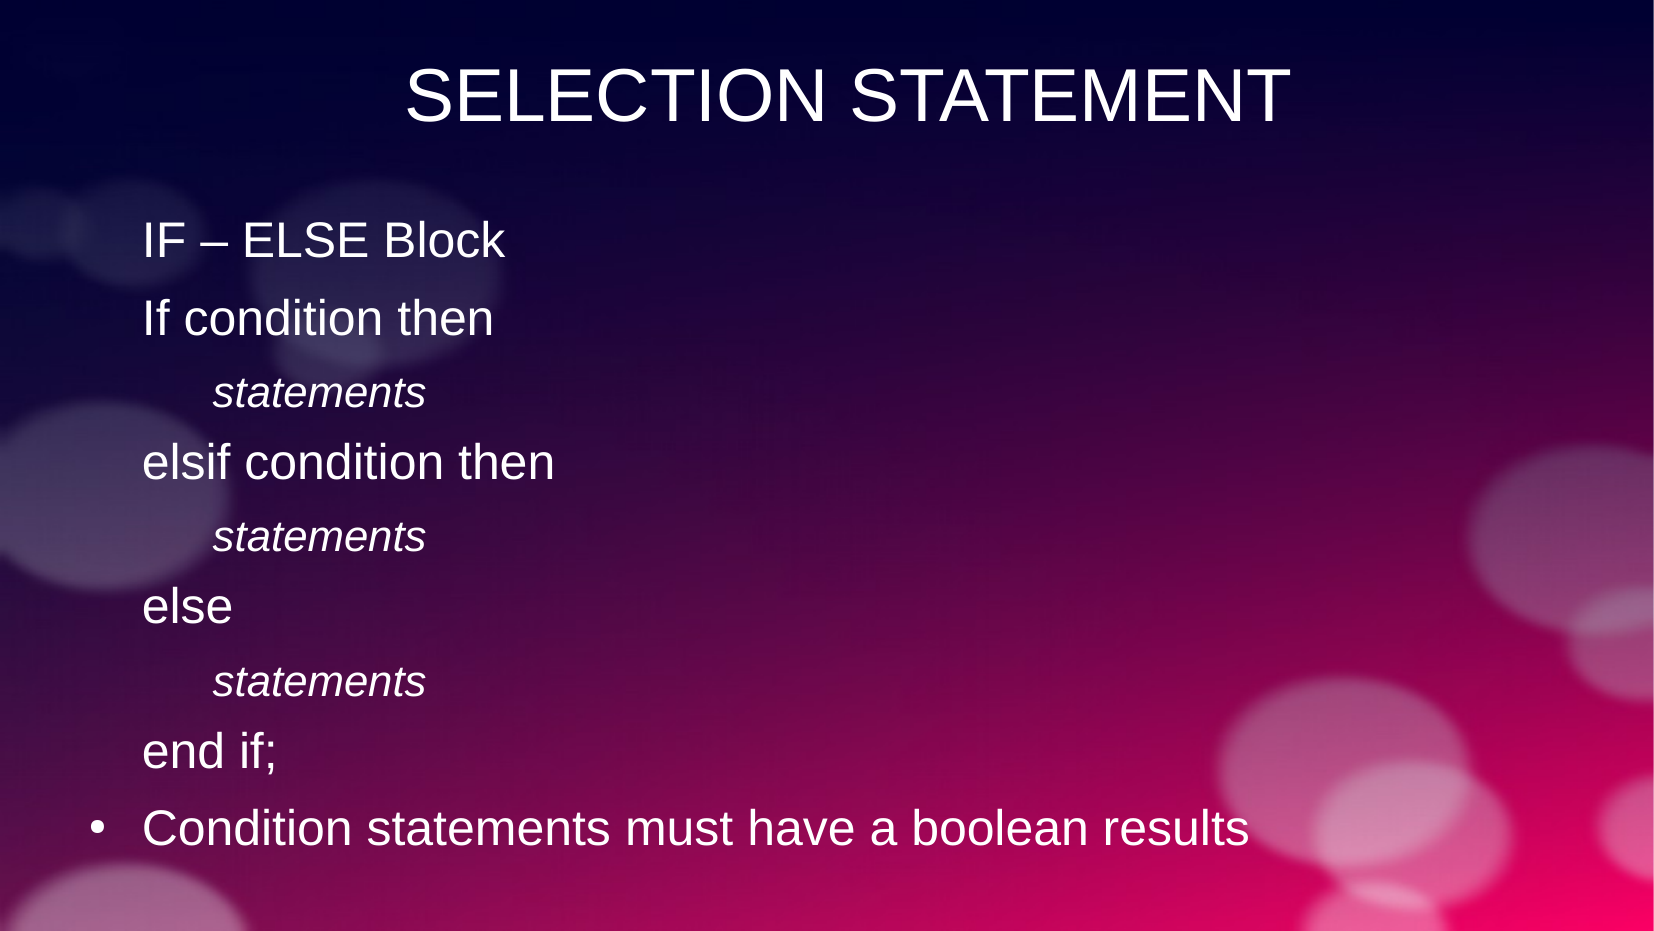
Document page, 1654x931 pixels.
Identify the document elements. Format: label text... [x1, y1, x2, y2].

picture [0, 0, 1654, 931]
title SELECTION STATEMENT [70, 23, 1559, 168]
list IF – ELSE Block If condition then statements elsif condition then statements else statements end if; Condition statements must have a boolean results [70, 212, 1560, 863]
